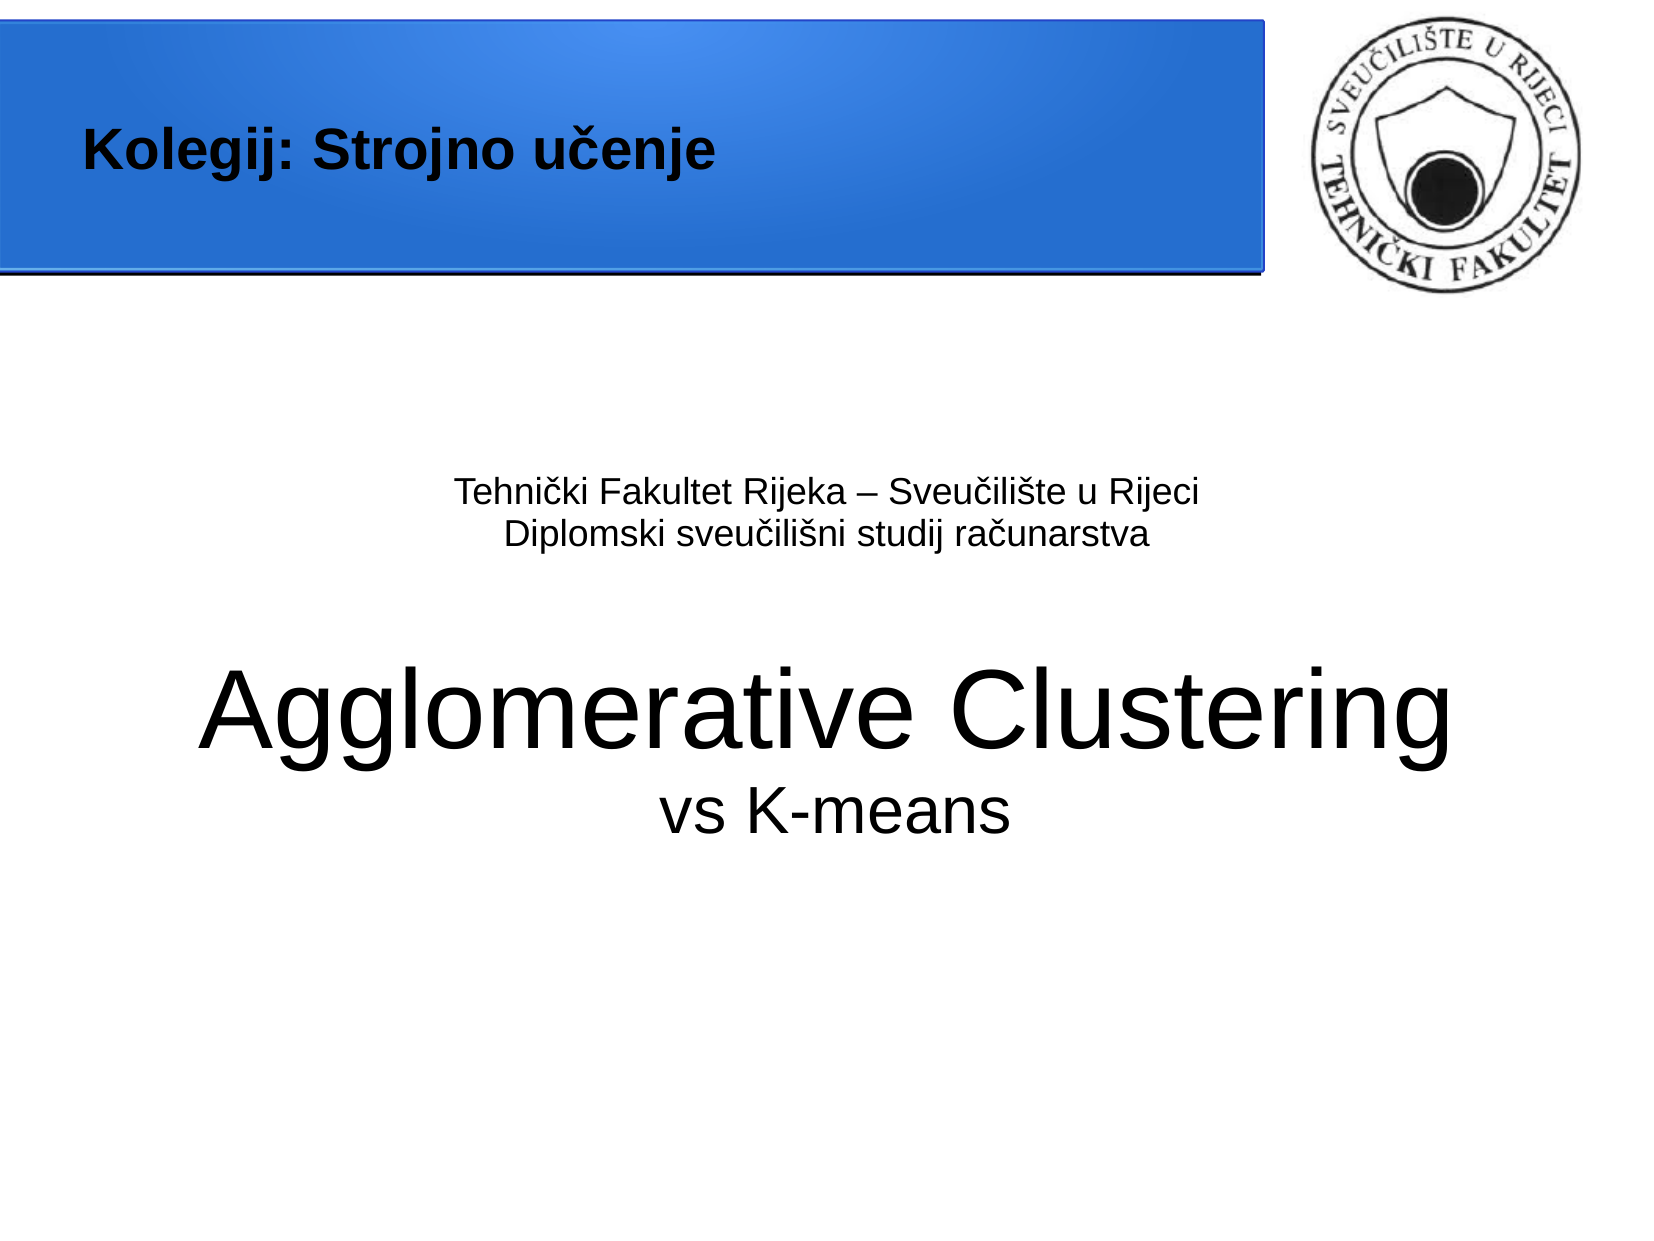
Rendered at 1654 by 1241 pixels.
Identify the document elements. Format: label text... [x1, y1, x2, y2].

subtitle Tehnički Fakultet Rijeka – Sveučilište u Rijeci Diplomski sveučilišni studij računarstva Agglomerative Clustering vs K-means [82, 299, 1571, 1019]
picture [1277, 0, 1617, 298]
title Kolegij: Strojno učenje [82, 47, 1235, 252]
